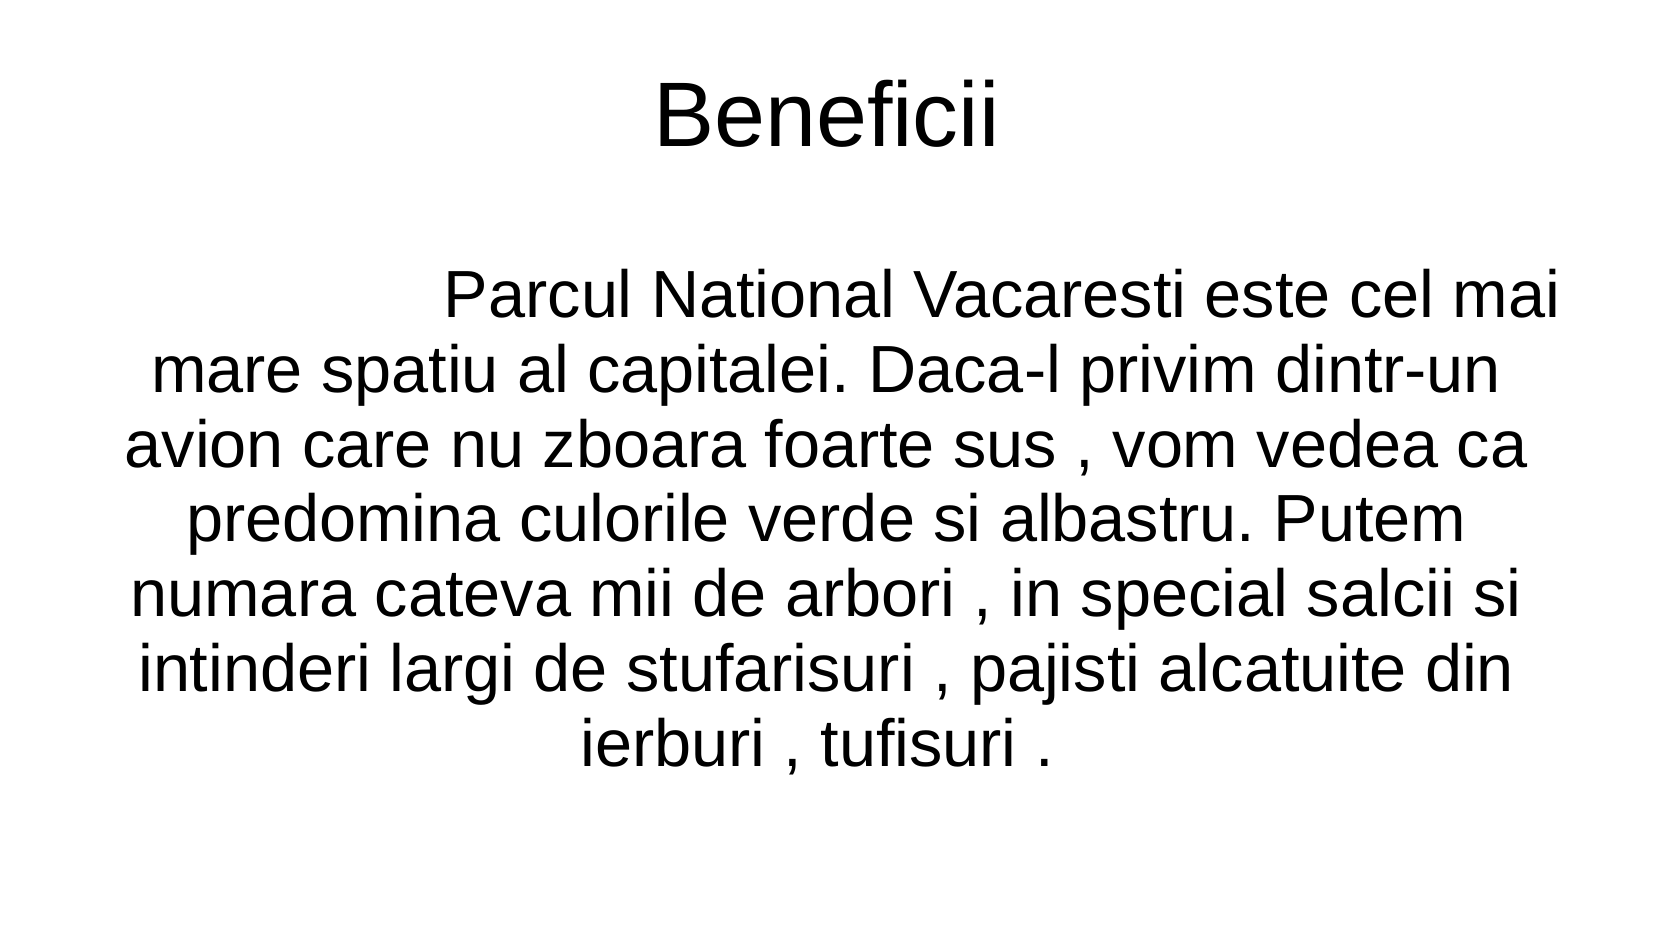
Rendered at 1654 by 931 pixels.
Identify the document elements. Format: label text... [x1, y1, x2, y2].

title Beneficii [82, 37, 1571, 182]
subtitle Parcul National Vacaresti este cel mai mare spatiu al capitalei. Daca-l privim dintr-un avion care nu zboara foarte sus , vom vedea ca predomina culorile verde si albastru. Putem numara cateva mii de arbori , in special salcii si intinderi largi de stufarisuri , pajisti alcatuite din ierburi , tufisuri . [82, 182, 1571, 781]
